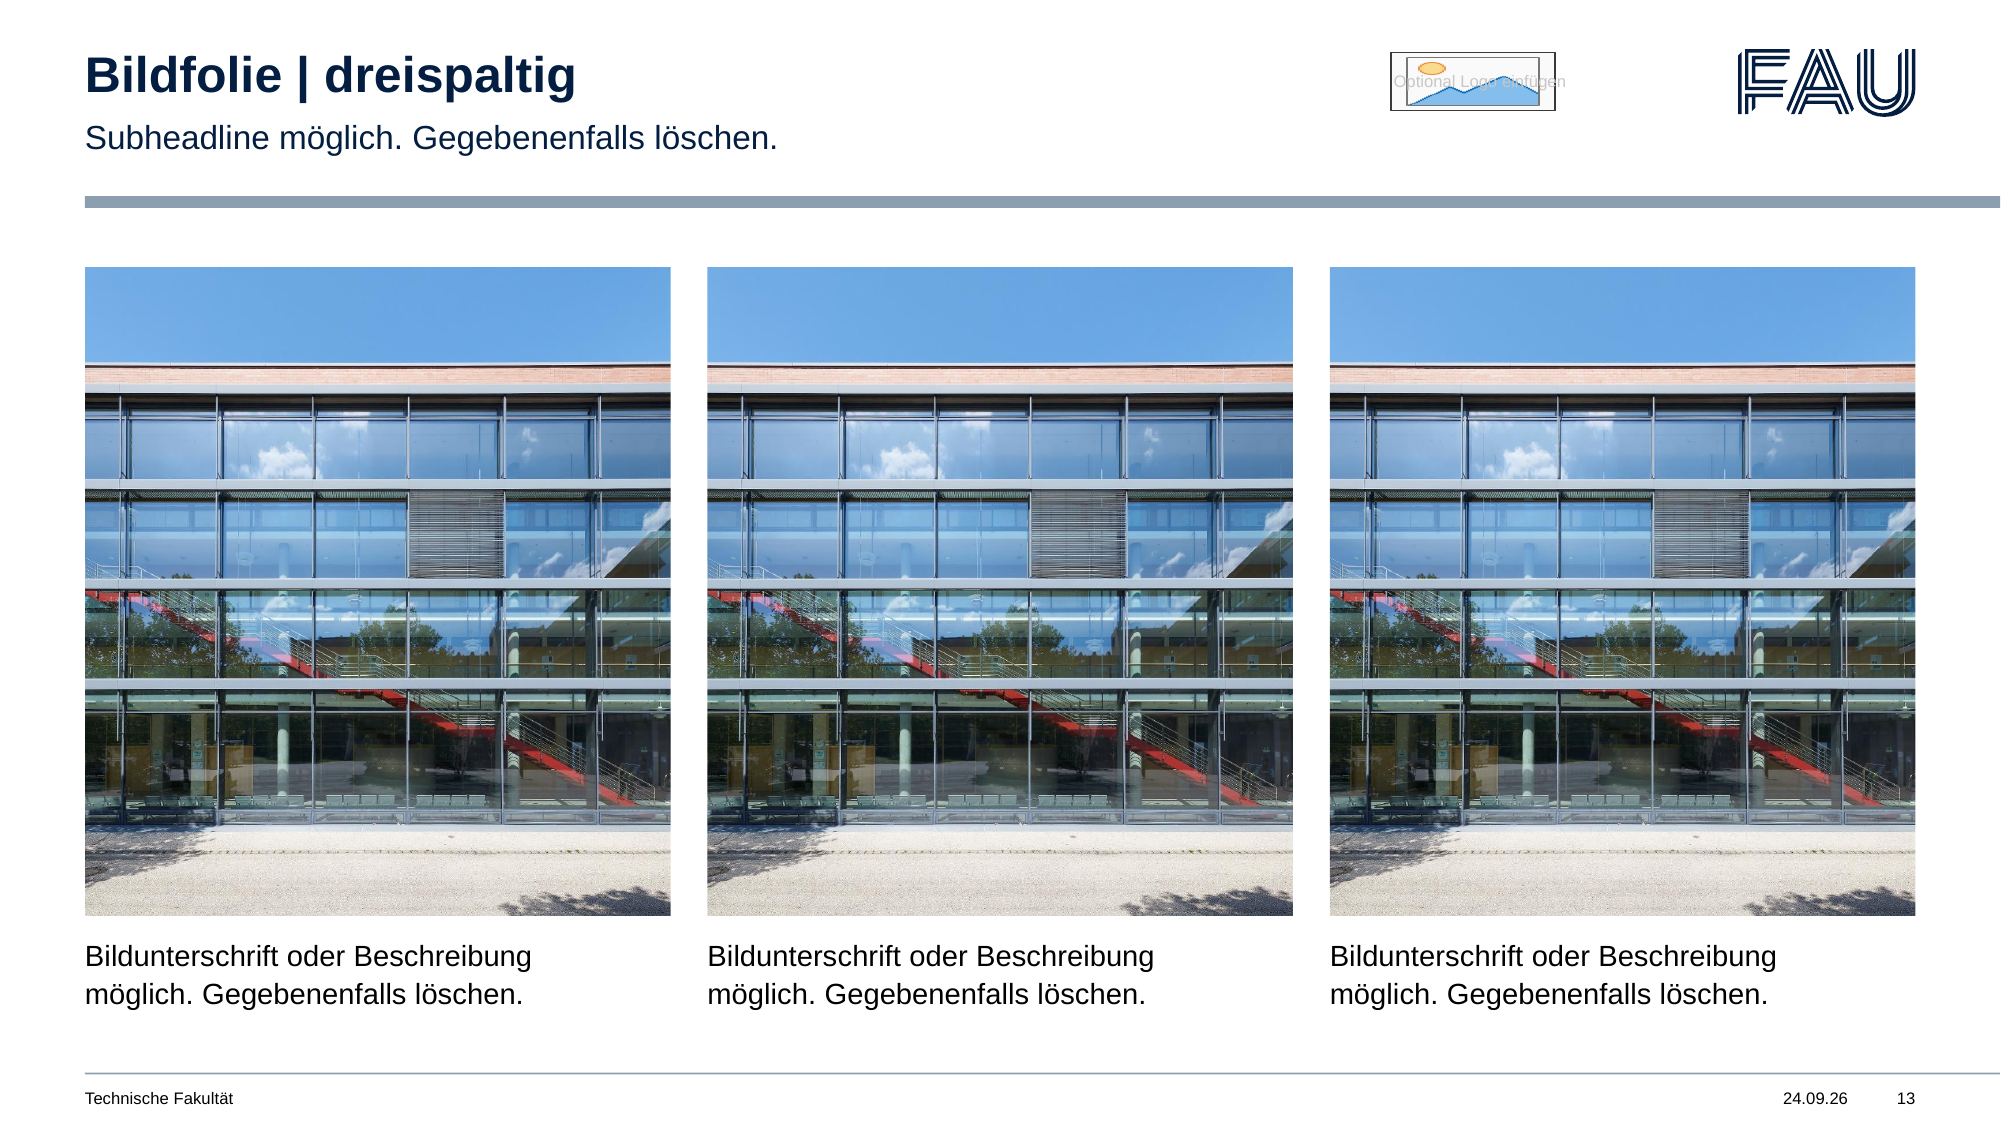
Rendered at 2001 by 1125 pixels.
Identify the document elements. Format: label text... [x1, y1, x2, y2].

picture [85, 267, 671, 916]
list Bildunterschrift oder Beschreibung möglich. Gegebenenfalls löschen. [1329, 933, 1916, 1018]
slide_number <Foliennummer> [1883, 1088, 1916, 1109]
list Subheadline möglich. Gegebenenfalls löschen. [84, 112, 1208, 154]
footer Technische Fakultät [85, 1088, 983, 1109]
title Bildfolie | dreispaltig [85, 49, 1208, 104]
picture [1329, 267, 1916, 916]
list Bildunterschrift oder Beschreibung möglich. Gegebenenfalls löschen. [85, 933, 671, 1018]
slide_number 20.07.22 [1708, 1088, 1849, 1109]
picture [1384, 49, 1562, 113]
picture [707, 267, 1293, 916]
list Bildunterschrift oder Beschreibung möglich. Gegebenenfalls löschen. [707, 933, 1293, 1018]
